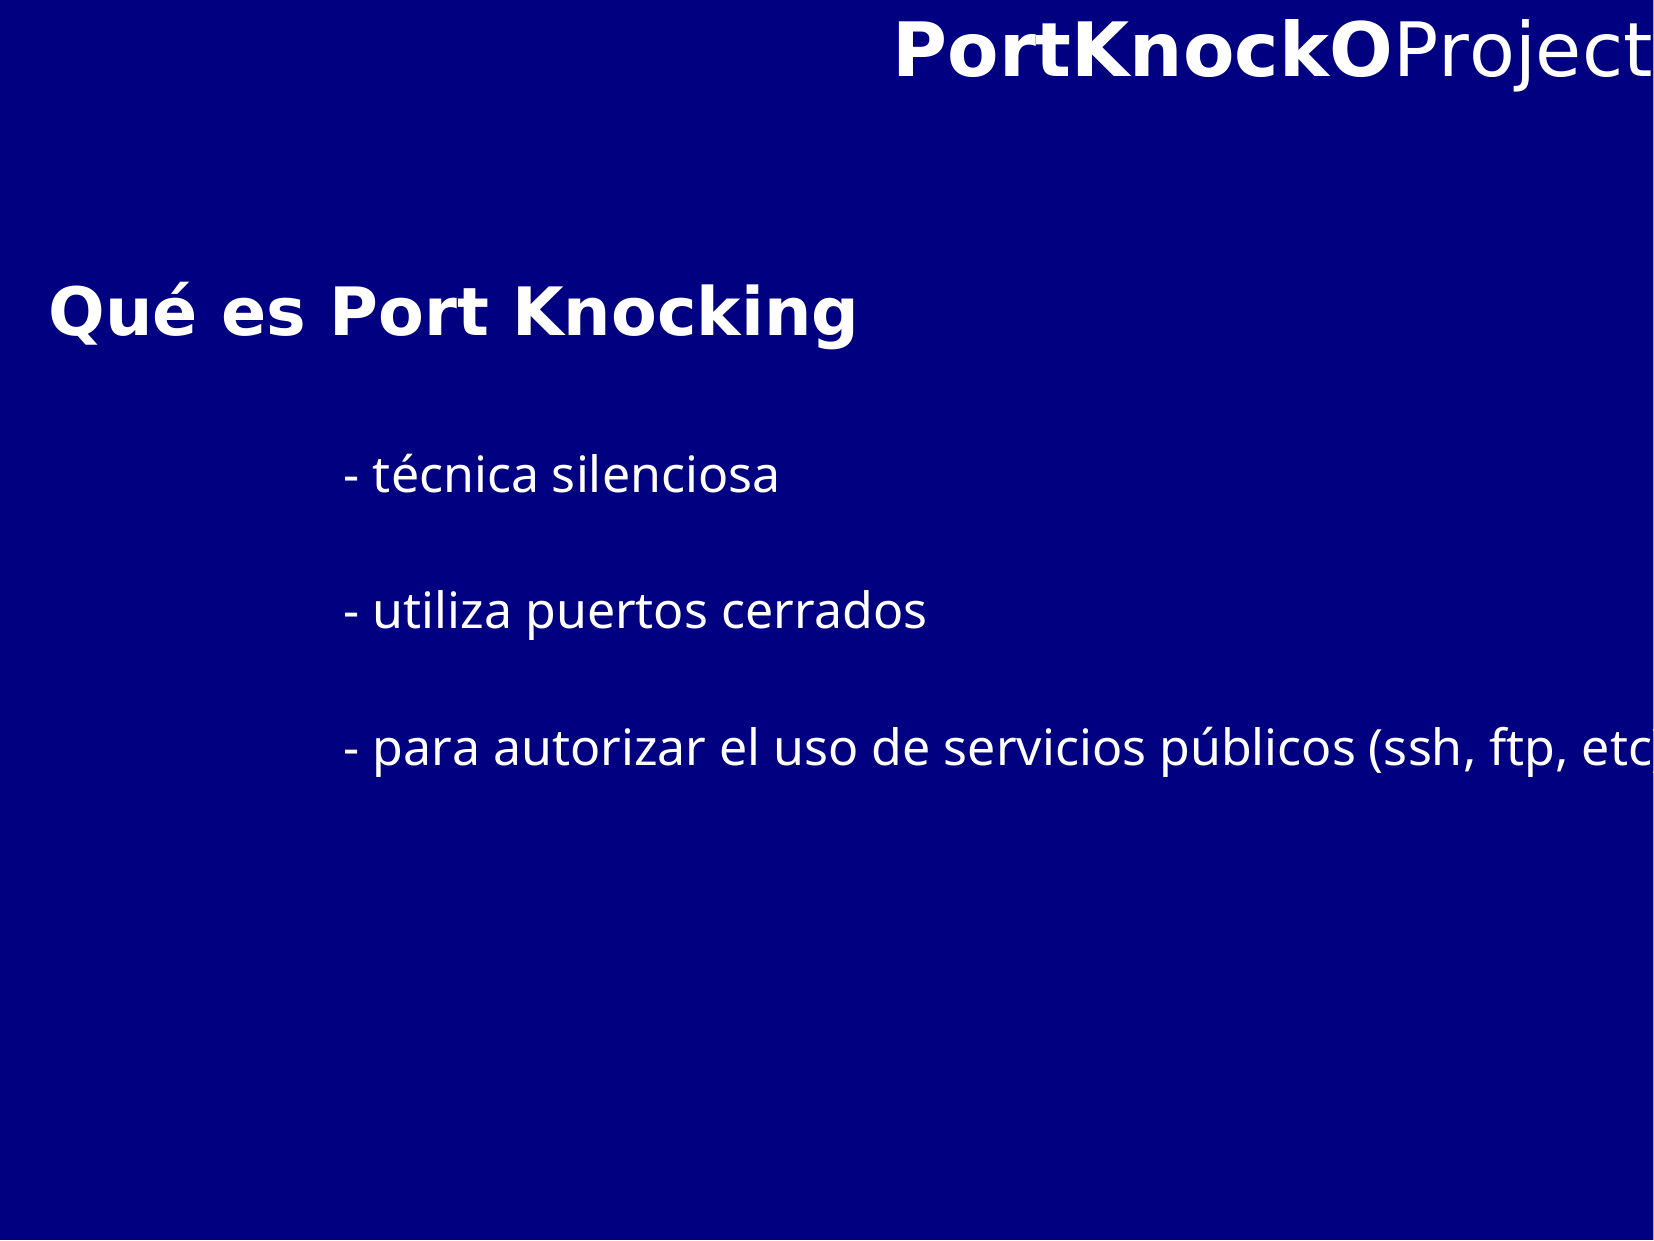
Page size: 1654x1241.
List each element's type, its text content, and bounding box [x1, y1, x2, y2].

text_box Qué es Port Knocking [33, 266, 874, 359]
text_box PortKnockOProject [878, 0, 1654, 103]
text_box - técnica silenciosa - utiliza puertos cerrados - para autorizar el uso de servicios públicos (ssh, ftp, etc) [329, 431, 1624, 809]
